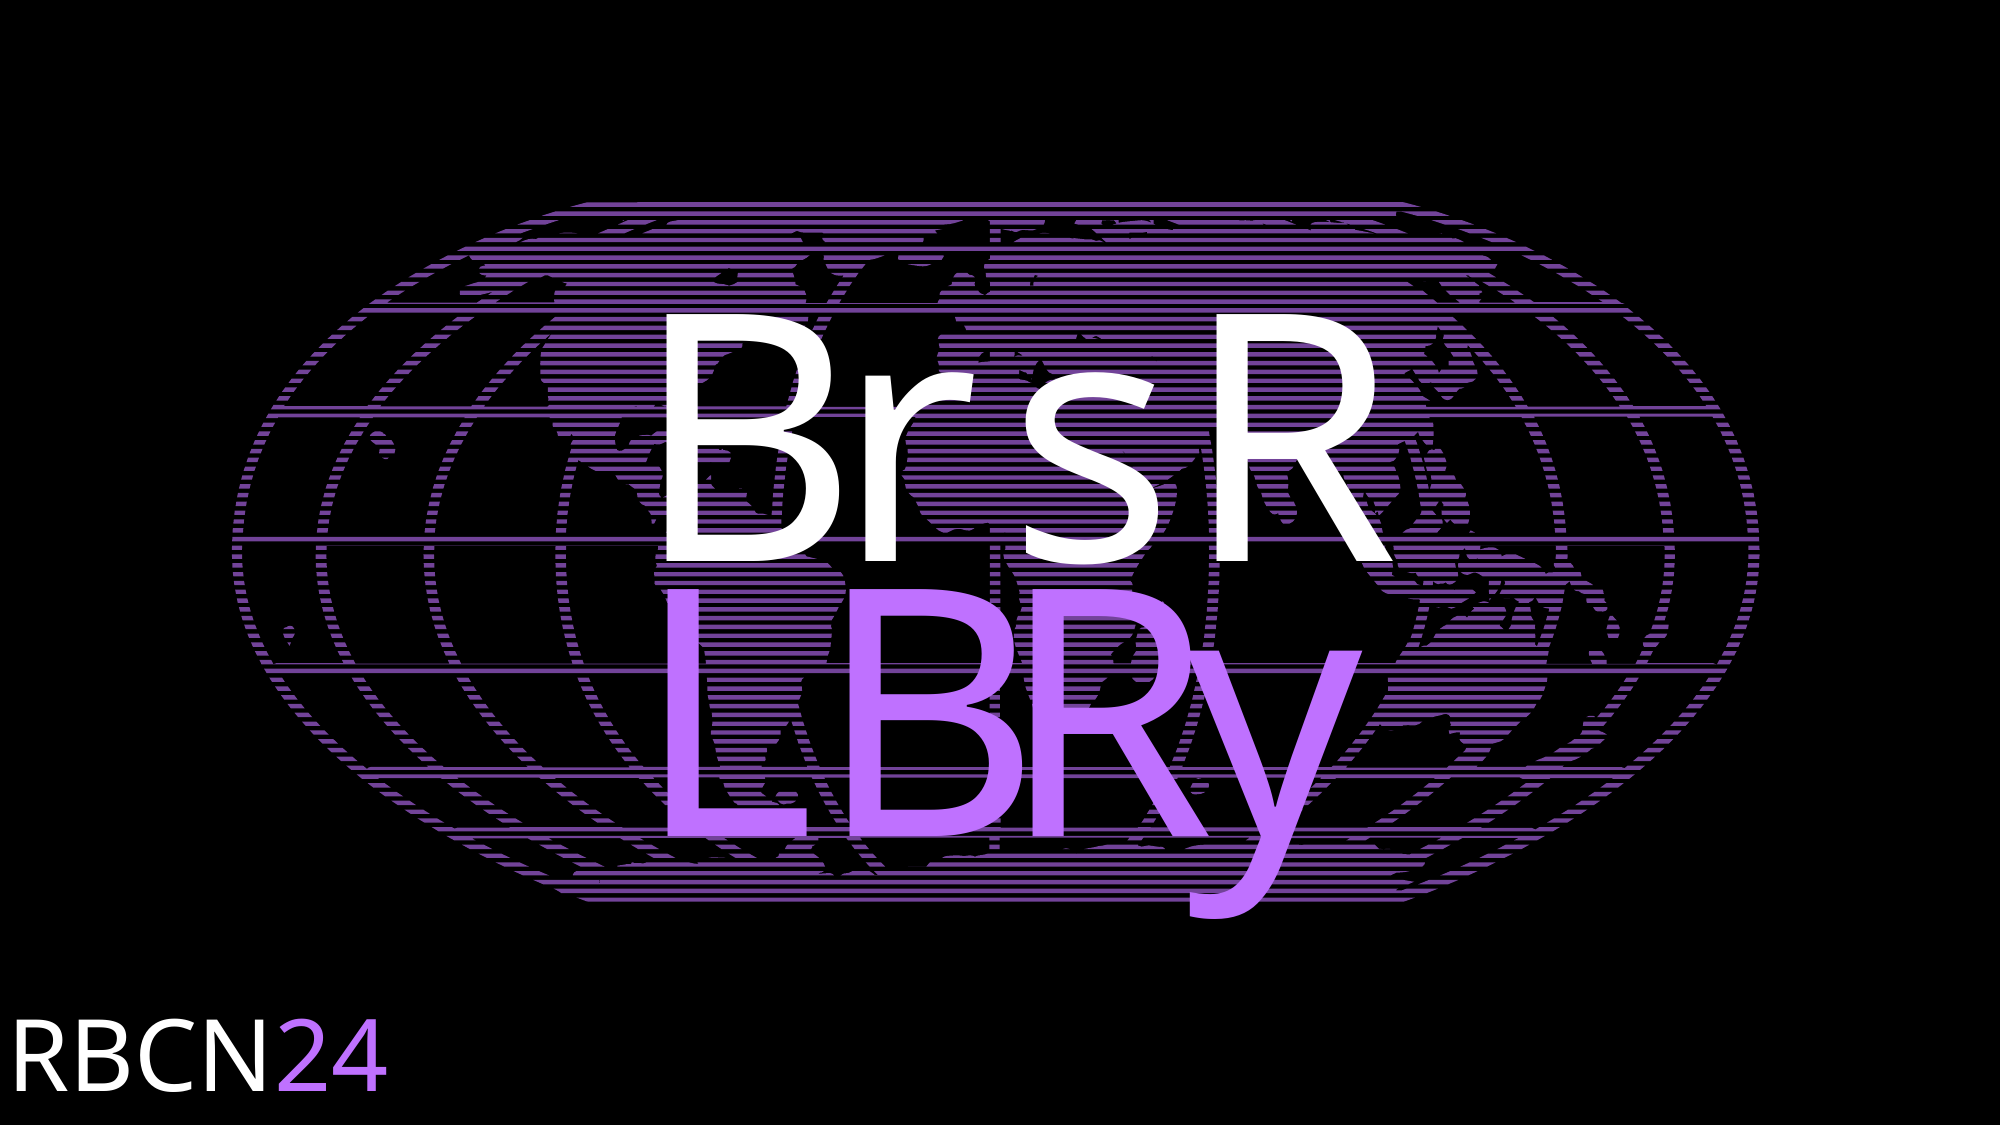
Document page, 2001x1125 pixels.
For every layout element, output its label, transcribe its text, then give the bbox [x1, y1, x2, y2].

list B [633, 288, 816, 559]
list L [633, 562, 816, 834]
list r [816, 288, 999, 559]
list B [816, 562, 999, 834]
list y [1183, 562, 1367, 834]
list R [999, 562, 1183, 834]
list R [1183, 288, 1367, 559]
list s [999, 288, 1183, 559]
